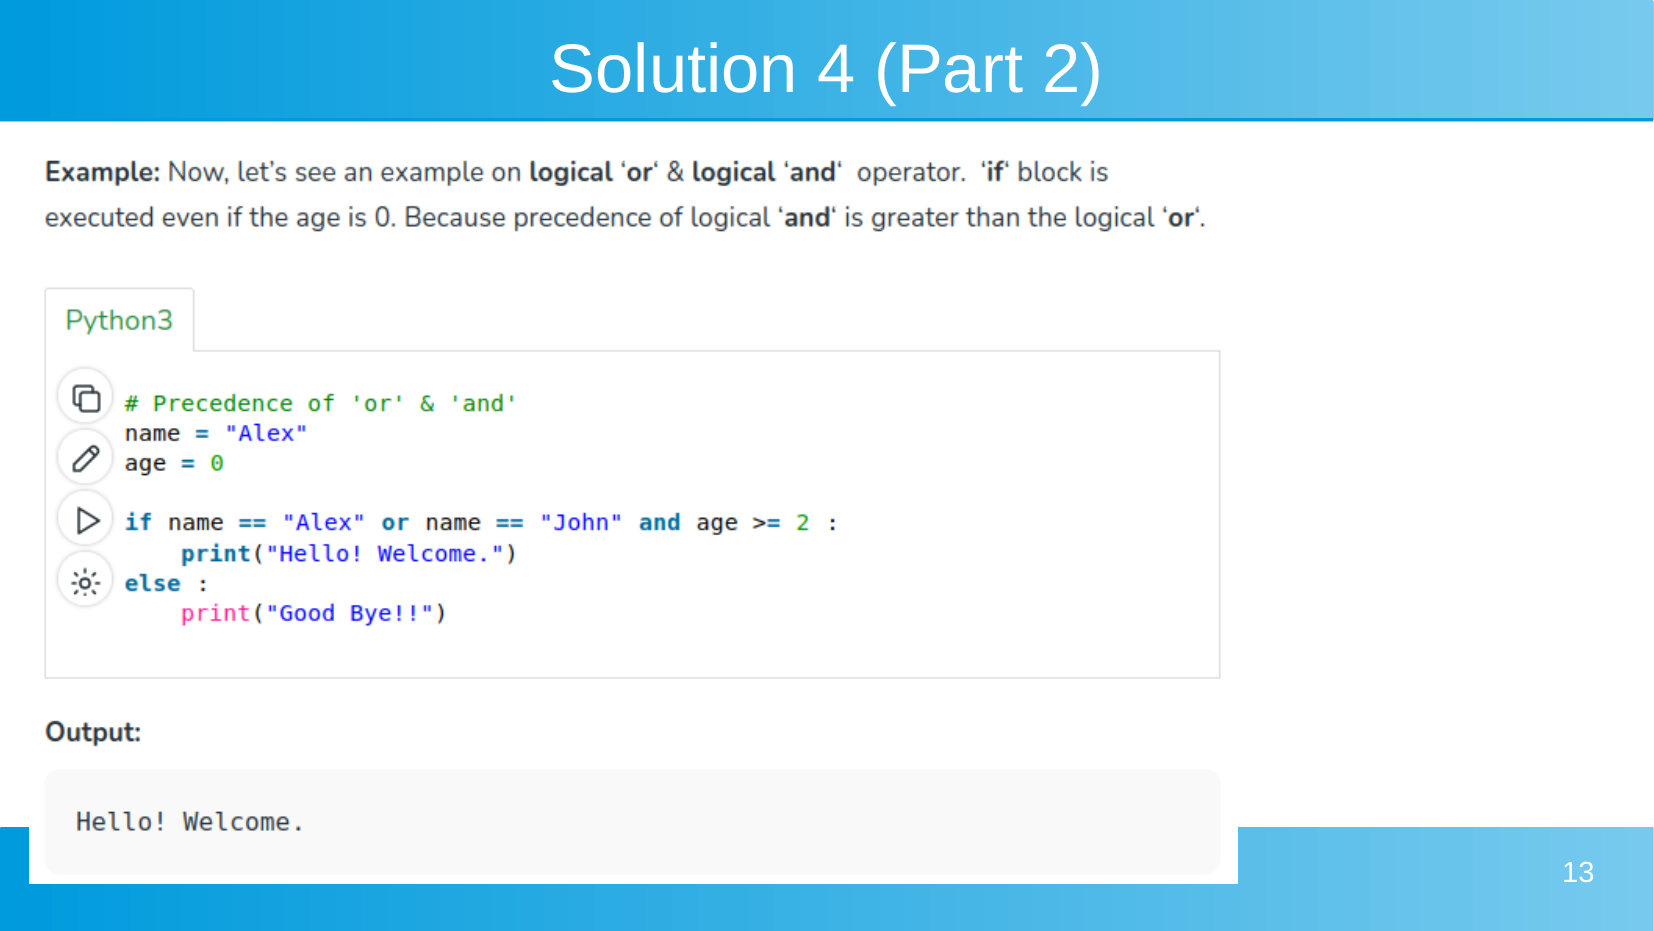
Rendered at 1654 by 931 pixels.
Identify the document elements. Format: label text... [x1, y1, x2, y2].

picture [29, 147, 1238, 884]
title Solution 4 (Part 2) [59, 29, 1595, 108]
